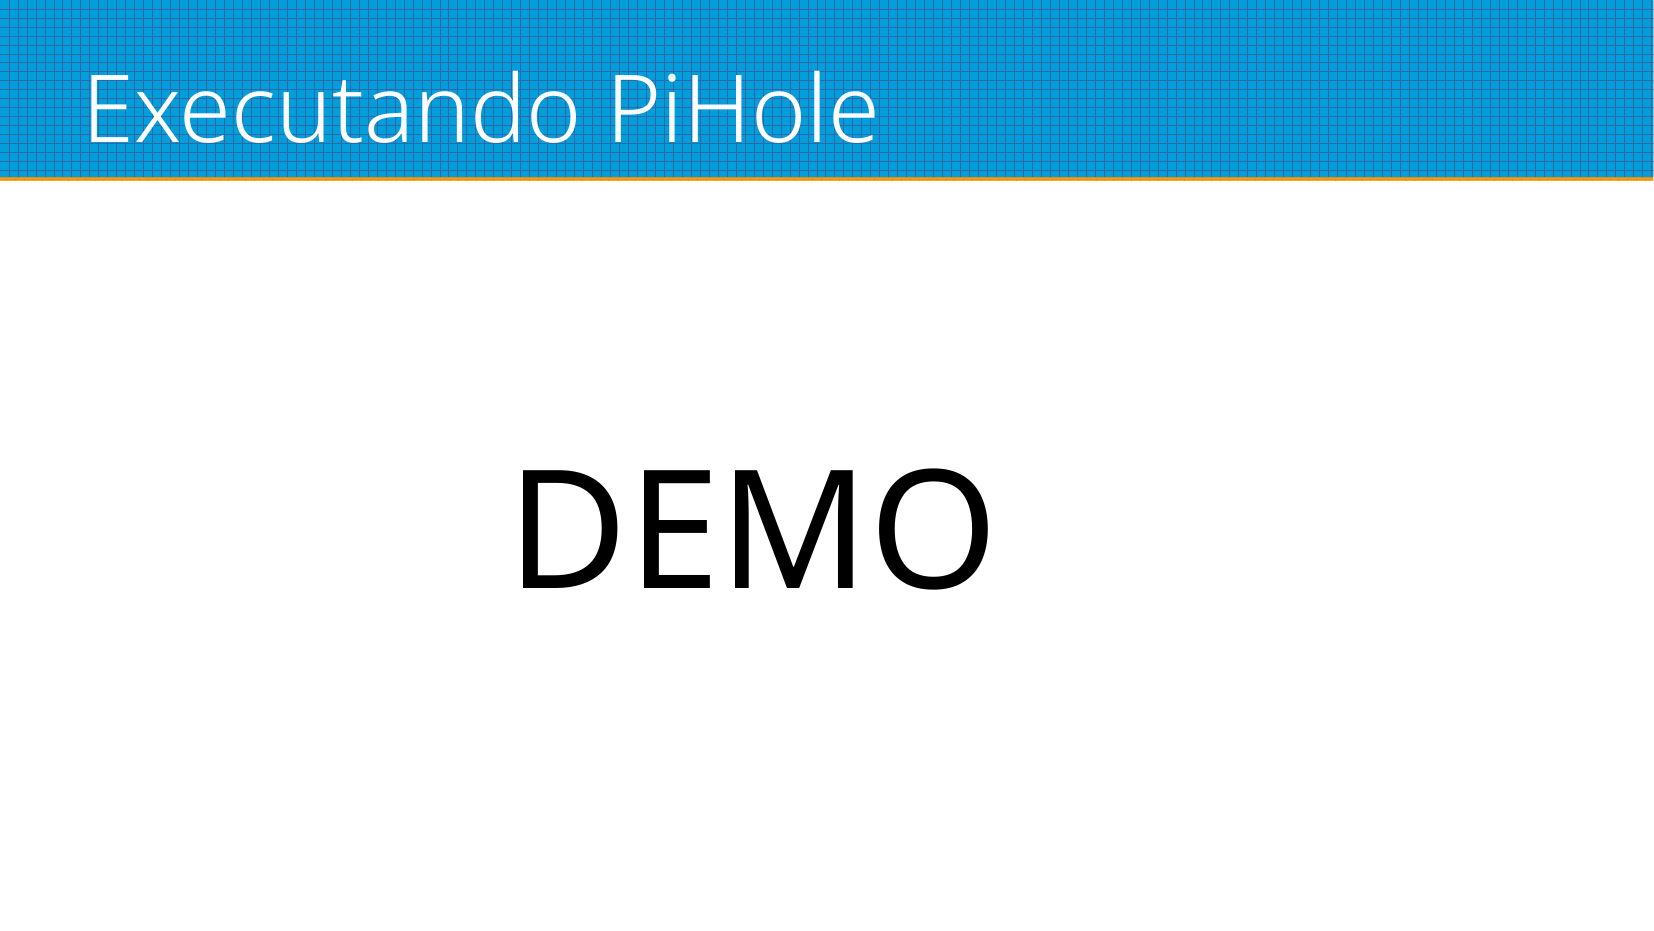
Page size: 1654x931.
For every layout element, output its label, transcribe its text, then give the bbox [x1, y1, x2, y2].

list DEMO [432, 412, 1313, 638]
title Executando PiHole [82, 14, 1571, 171]
